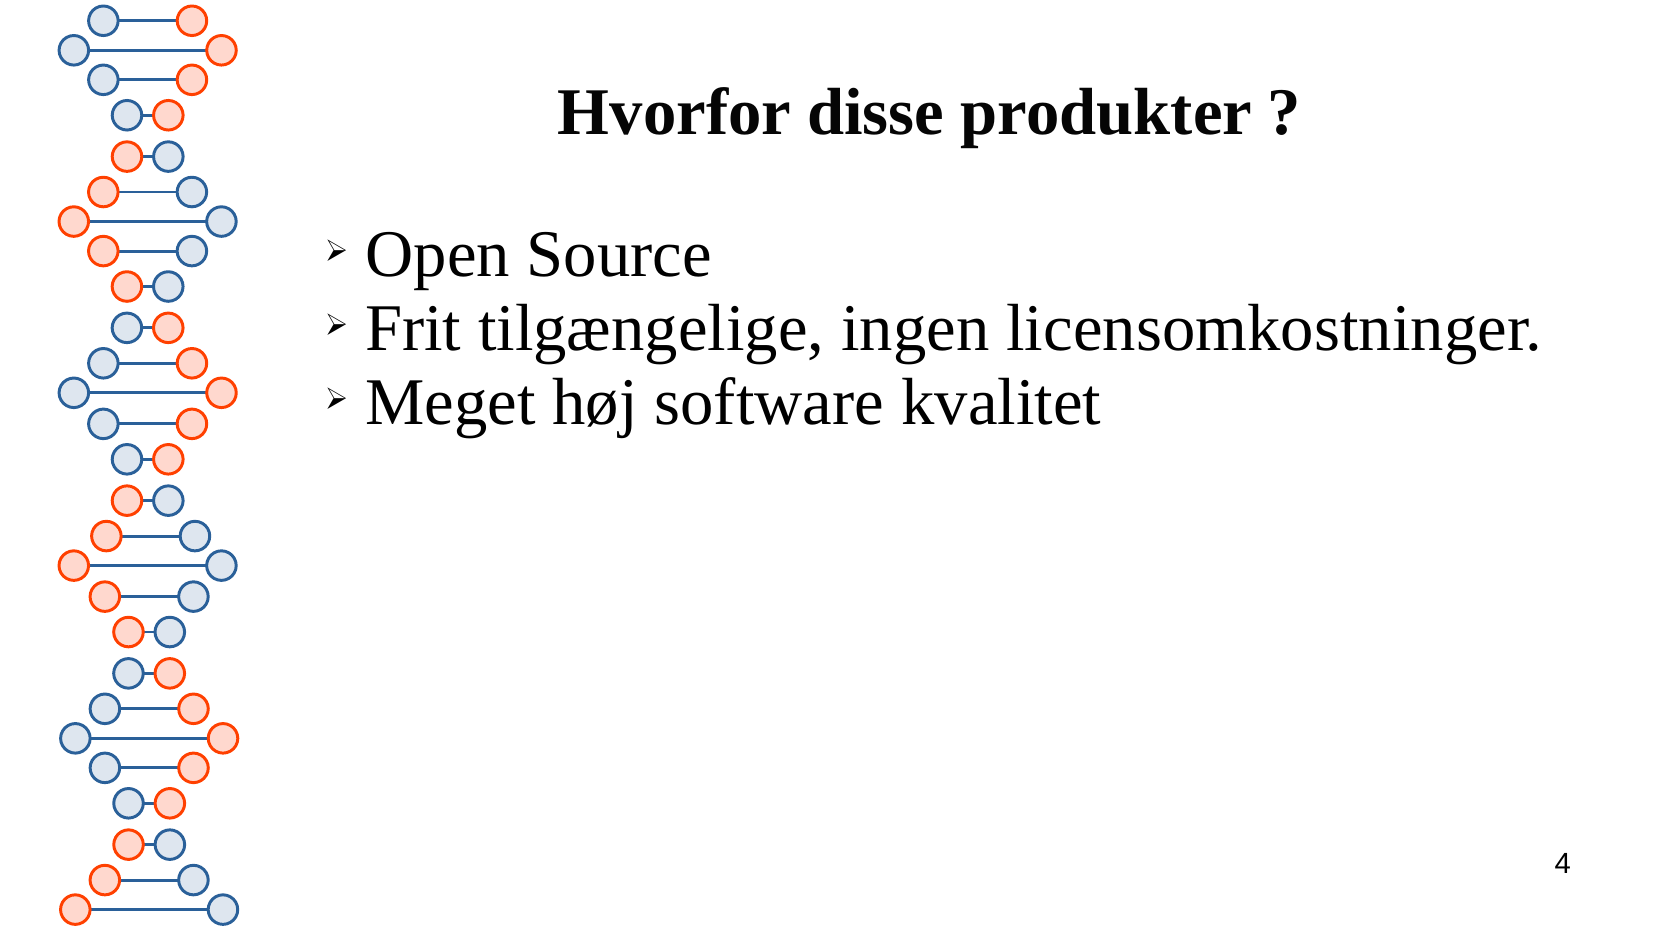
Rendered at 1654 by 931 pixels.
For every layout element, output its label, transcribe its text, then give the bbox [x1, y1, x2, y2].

subtitle Open Source Frit tilgængelige, ingen licensomkostninger. Meget høj software kvalitet [324, 206, 1654, 747]
title Hvorfor disse produkter ? [265, 35, 1595, 189]
